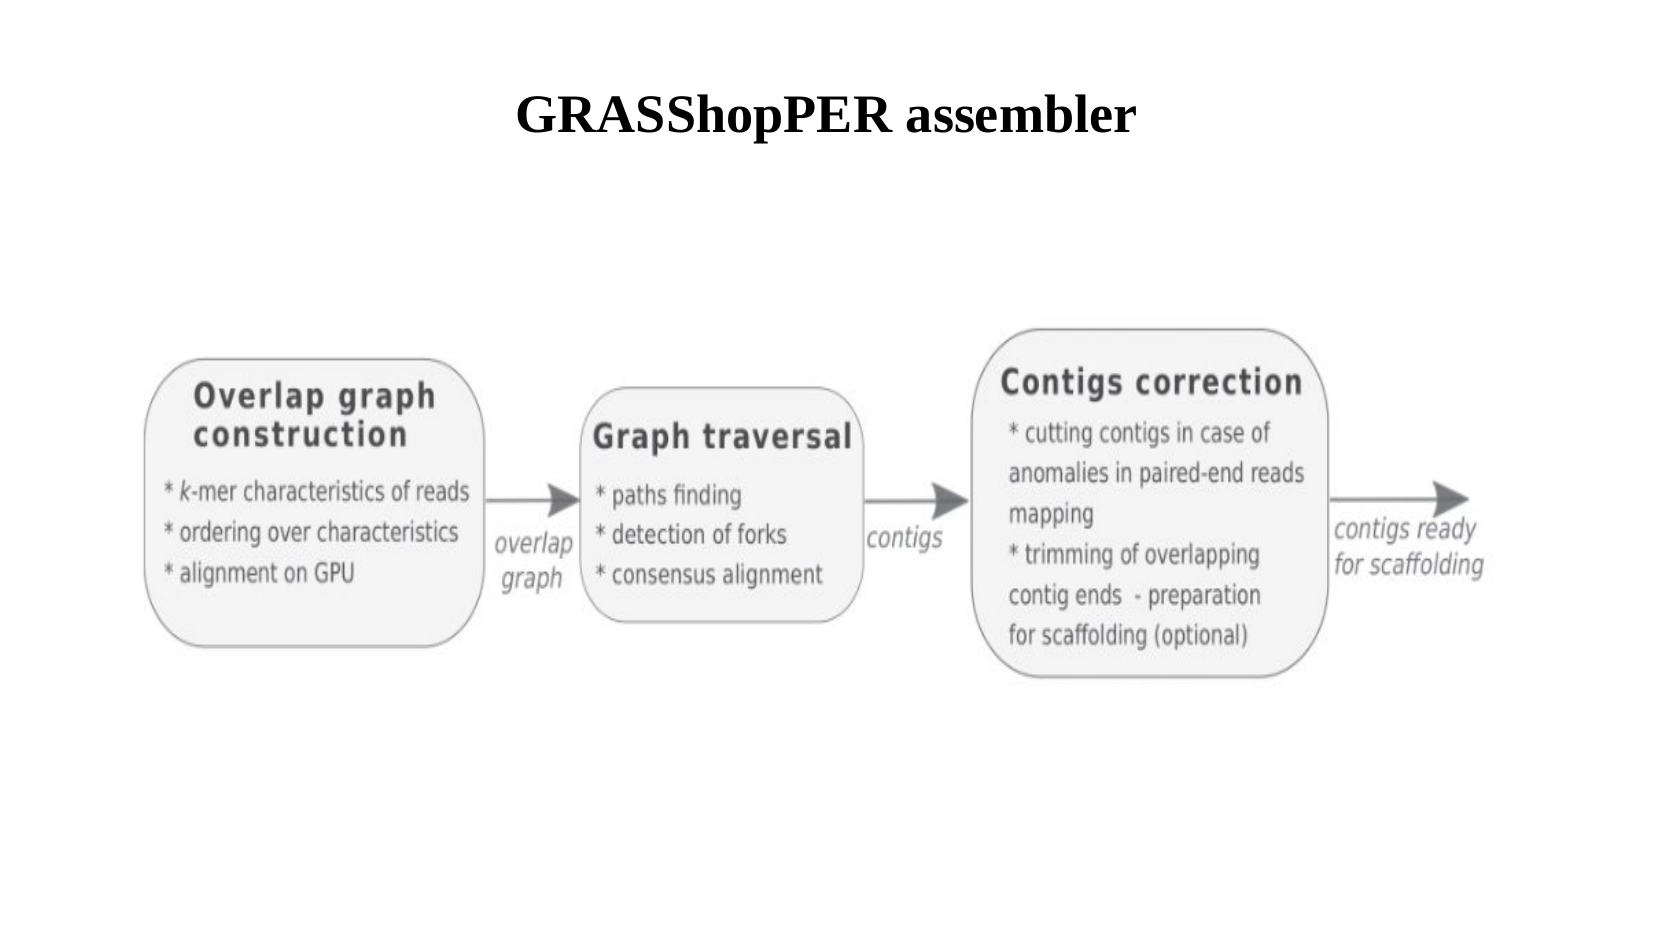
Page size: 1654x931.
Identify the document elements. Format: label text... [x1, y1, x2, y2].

title GRASShopPER assembler [82, 37, 1571, 193]
picture [0, 314, 1654, 718]
